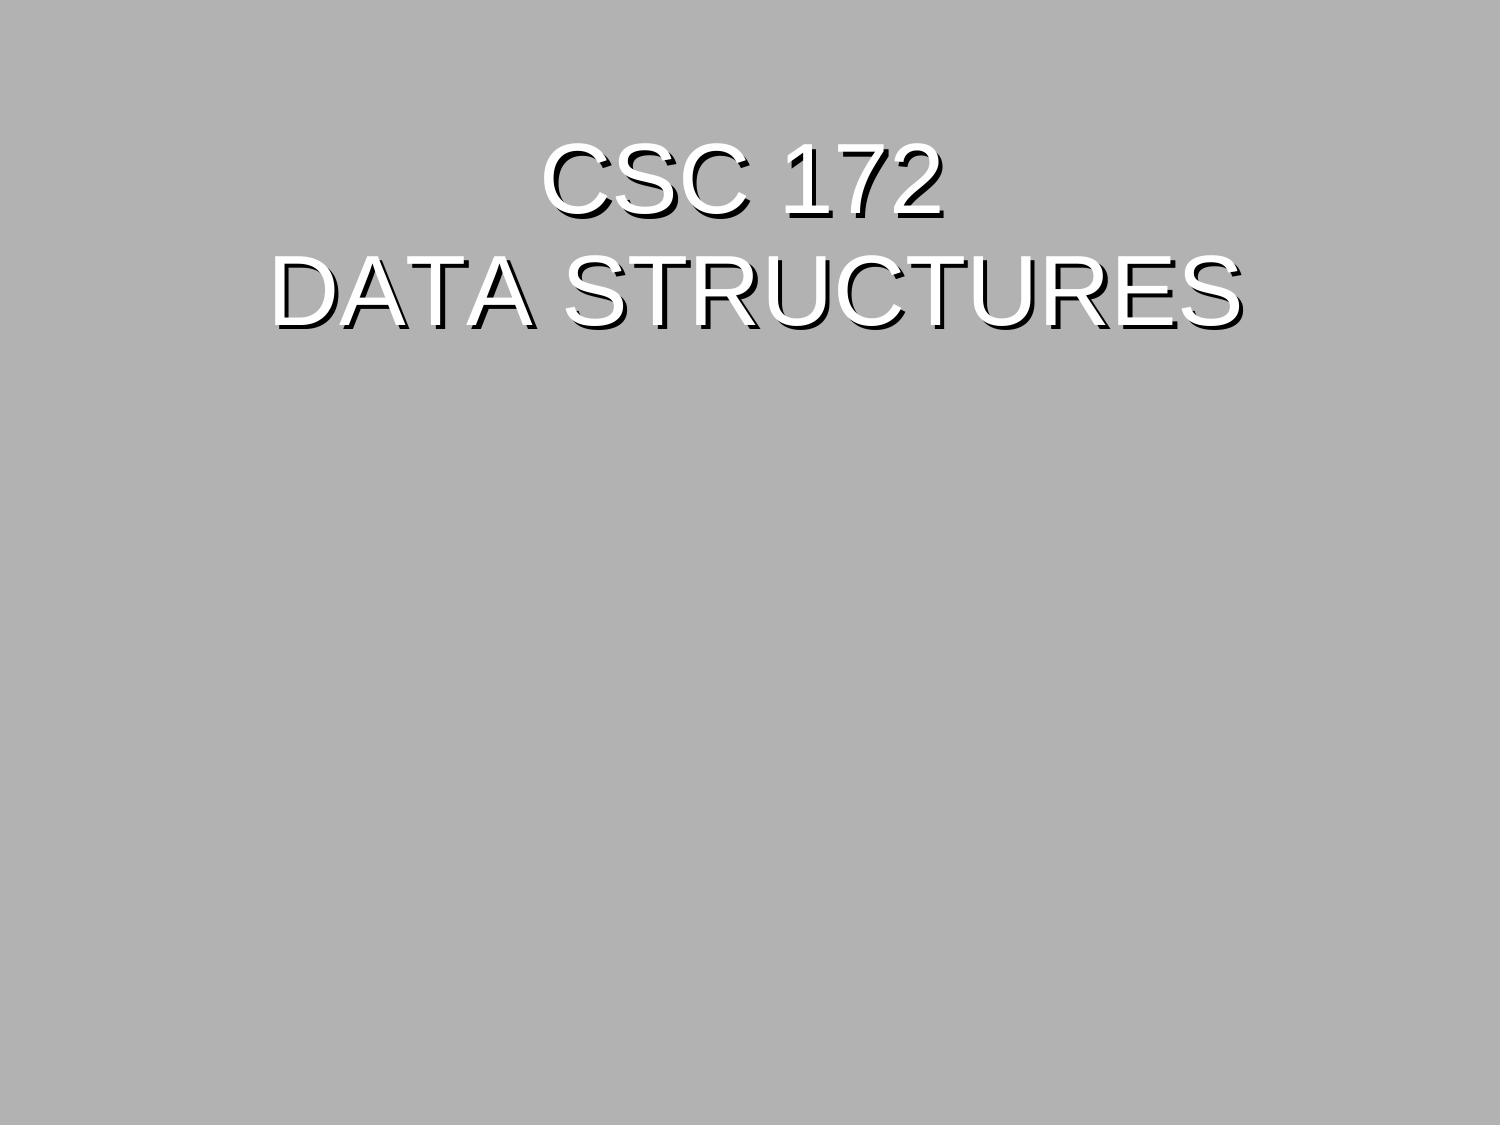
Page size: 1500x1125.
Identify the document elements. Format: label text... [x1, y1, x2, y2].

title CSC 172 DATA STRUCTURES [12, 56, 1500, 413]
